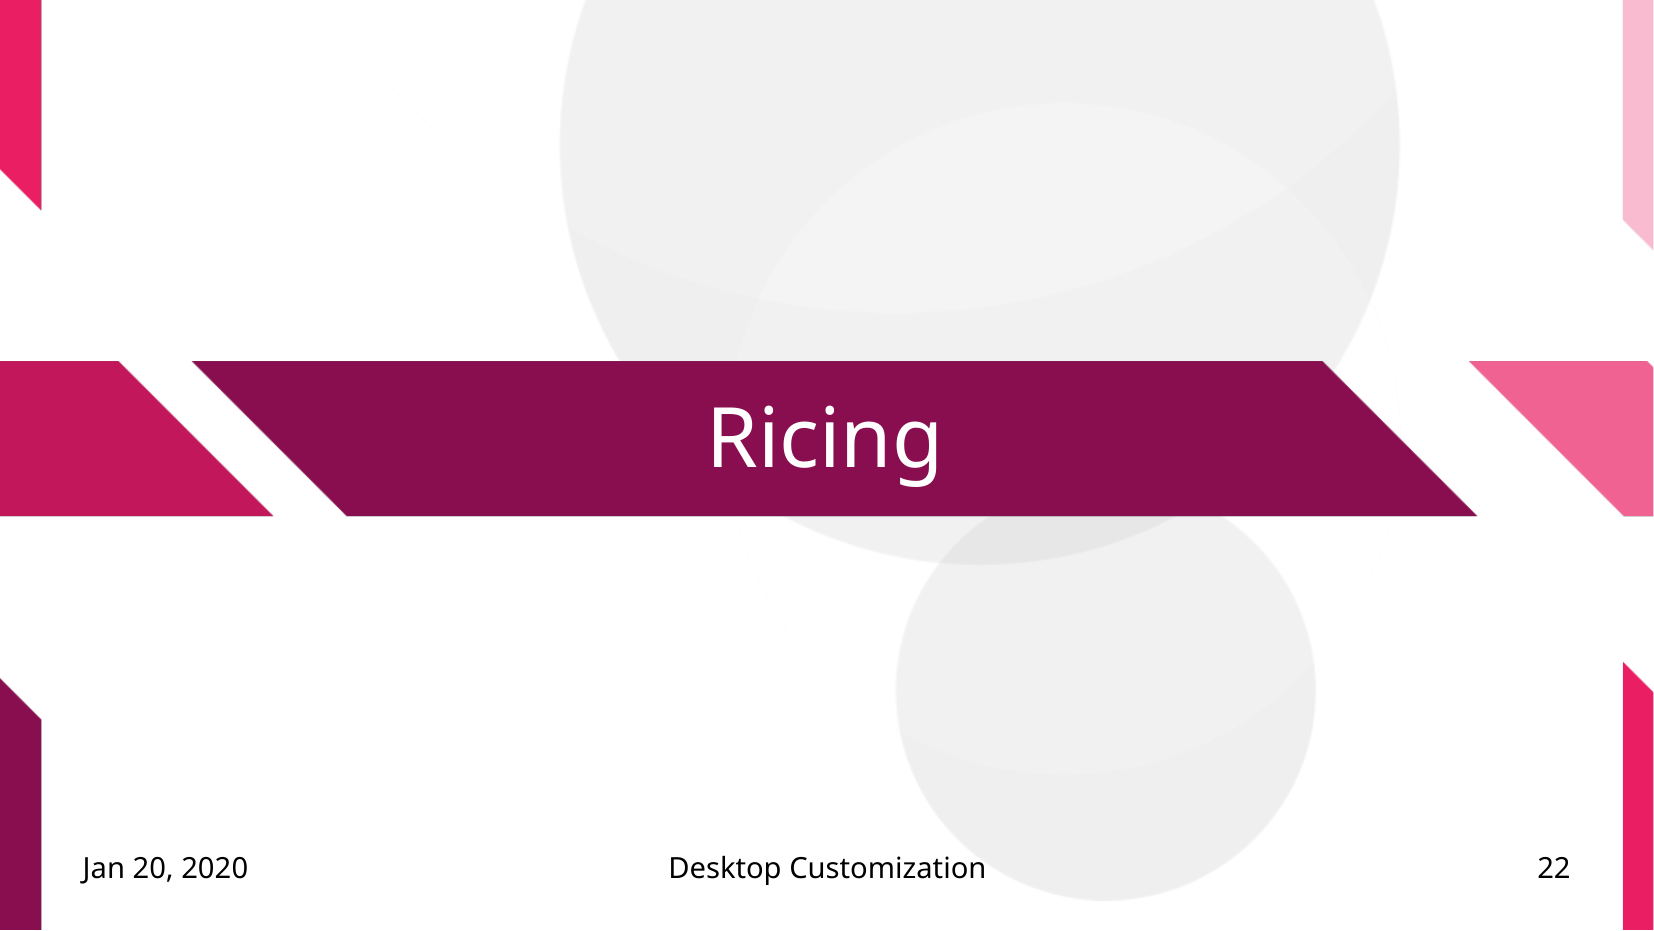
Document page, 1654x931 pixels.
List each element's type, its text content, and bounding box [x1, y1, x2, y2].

picture [0, 0, 1654, 930]
title Ricing [82, 360, 1568, 511]
